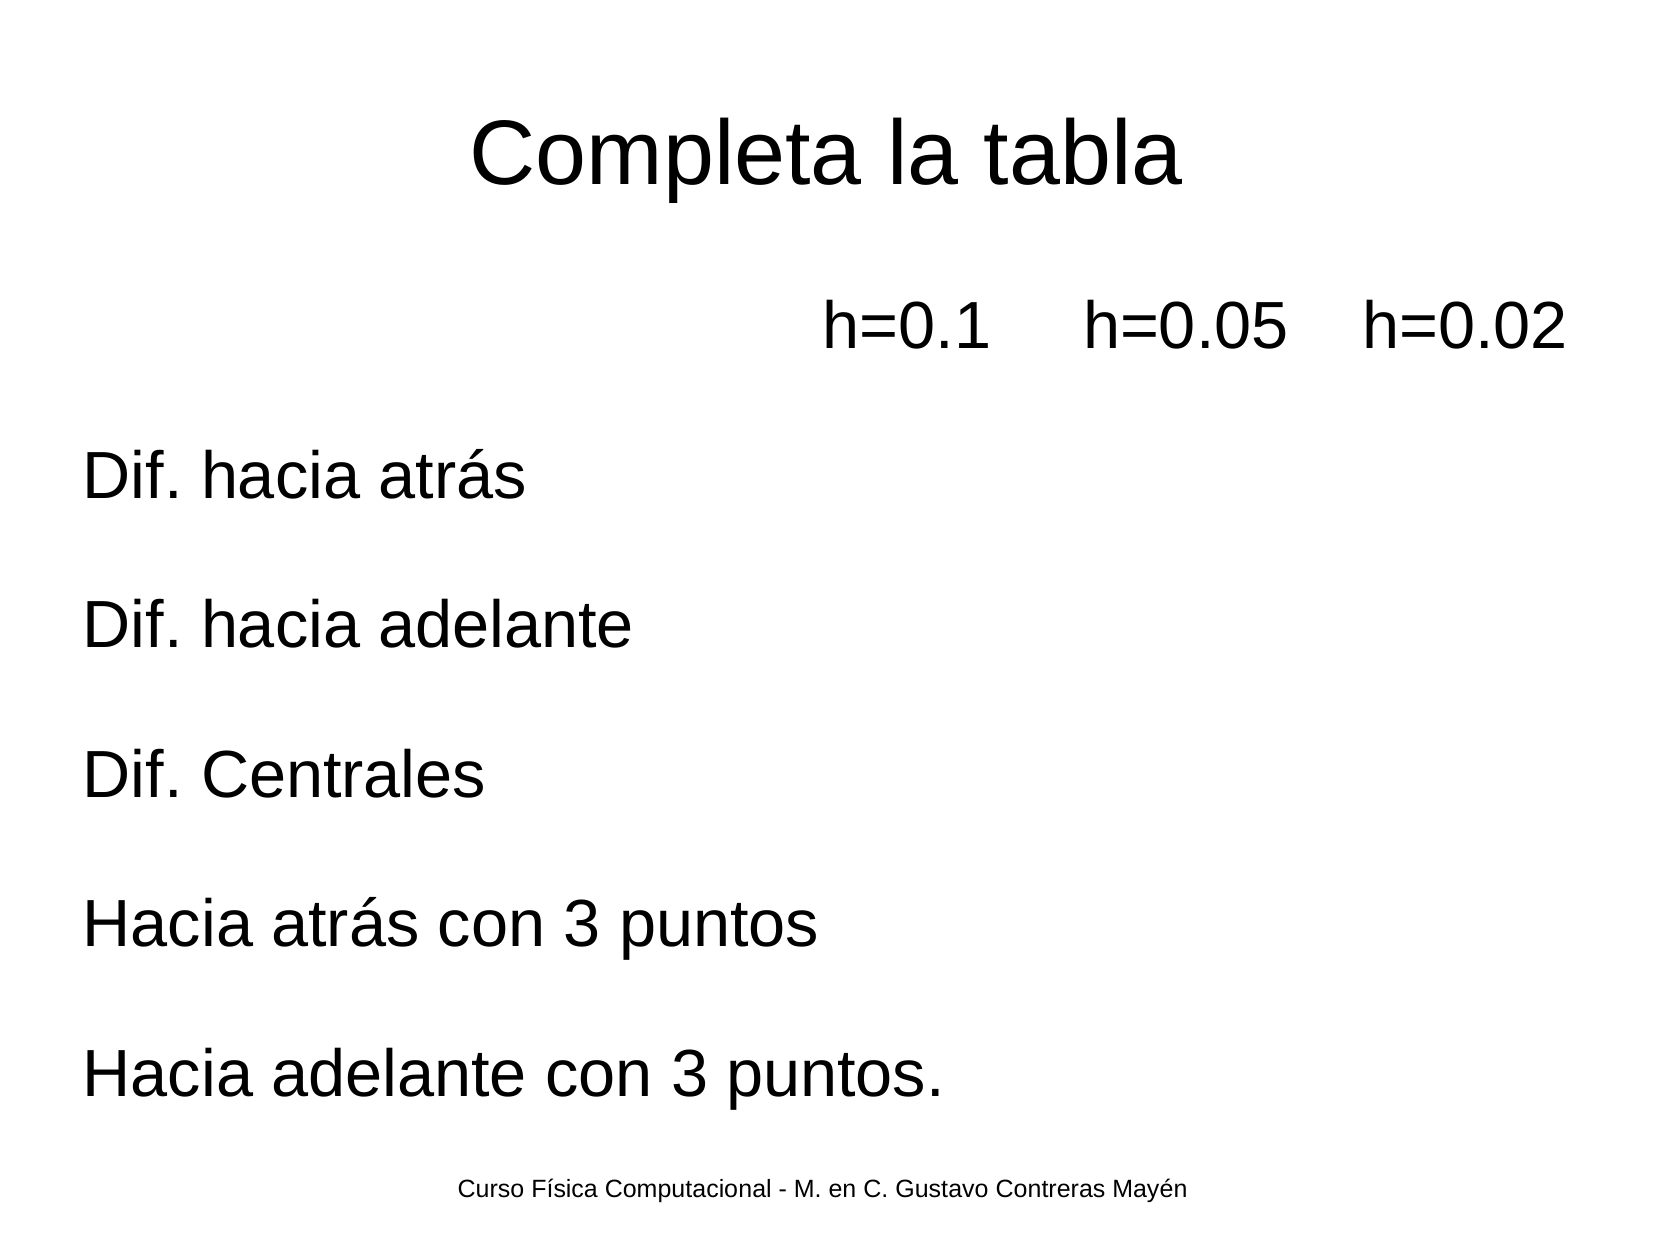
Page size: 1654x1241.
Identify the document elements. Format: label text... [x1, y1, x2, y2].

subtitle h=0.1 h=0.05 h=0.02 Dif. hacia atrás Dif. hacia adelante Dif. Centrales Hacia atrás con 3 puntos Hacia adelante con 3 puntos. [82, 288, 1571, 1111]
title Completa la tabla [82, 56, 1571, 250]
